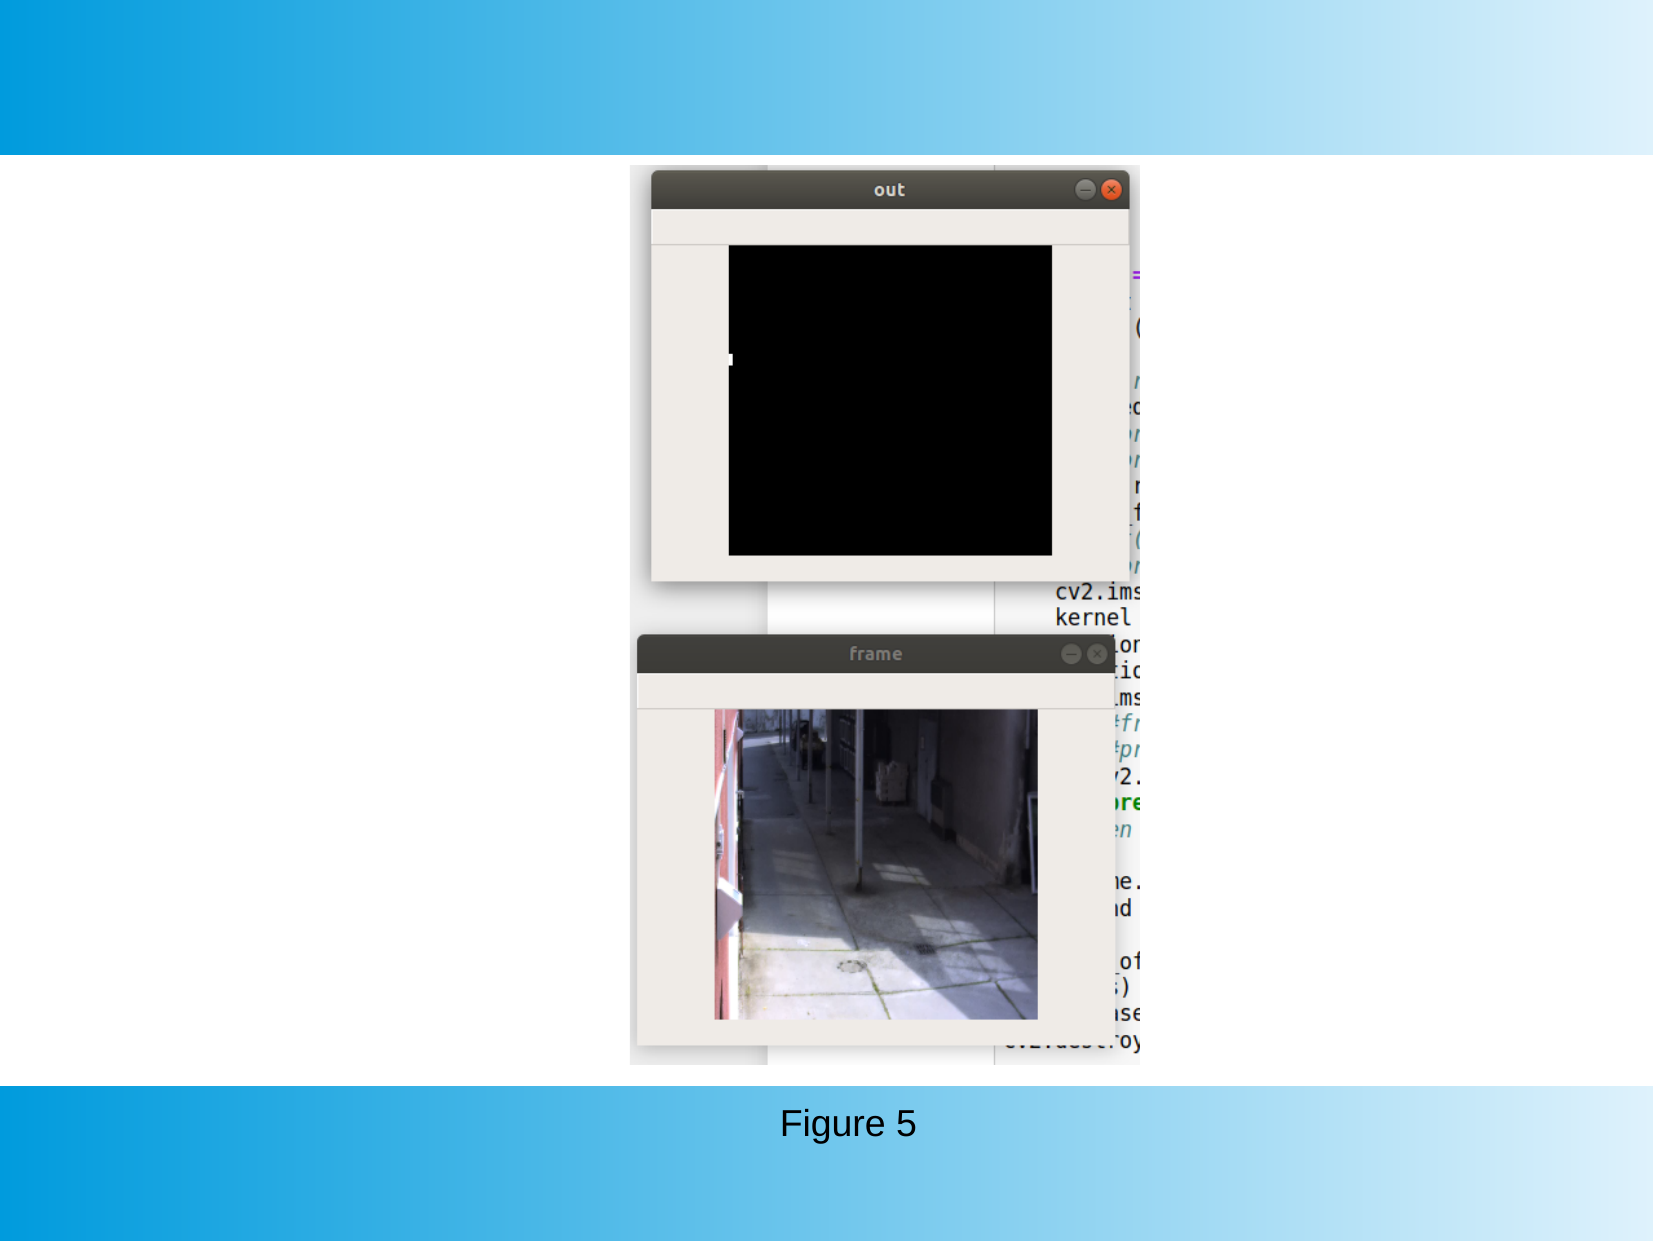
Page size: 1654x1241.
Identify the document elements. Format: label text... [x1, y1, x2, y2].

text_box Figure 5 [765, 1095, 1081, 1152]
picture [629, 165, 1140, 1066]
